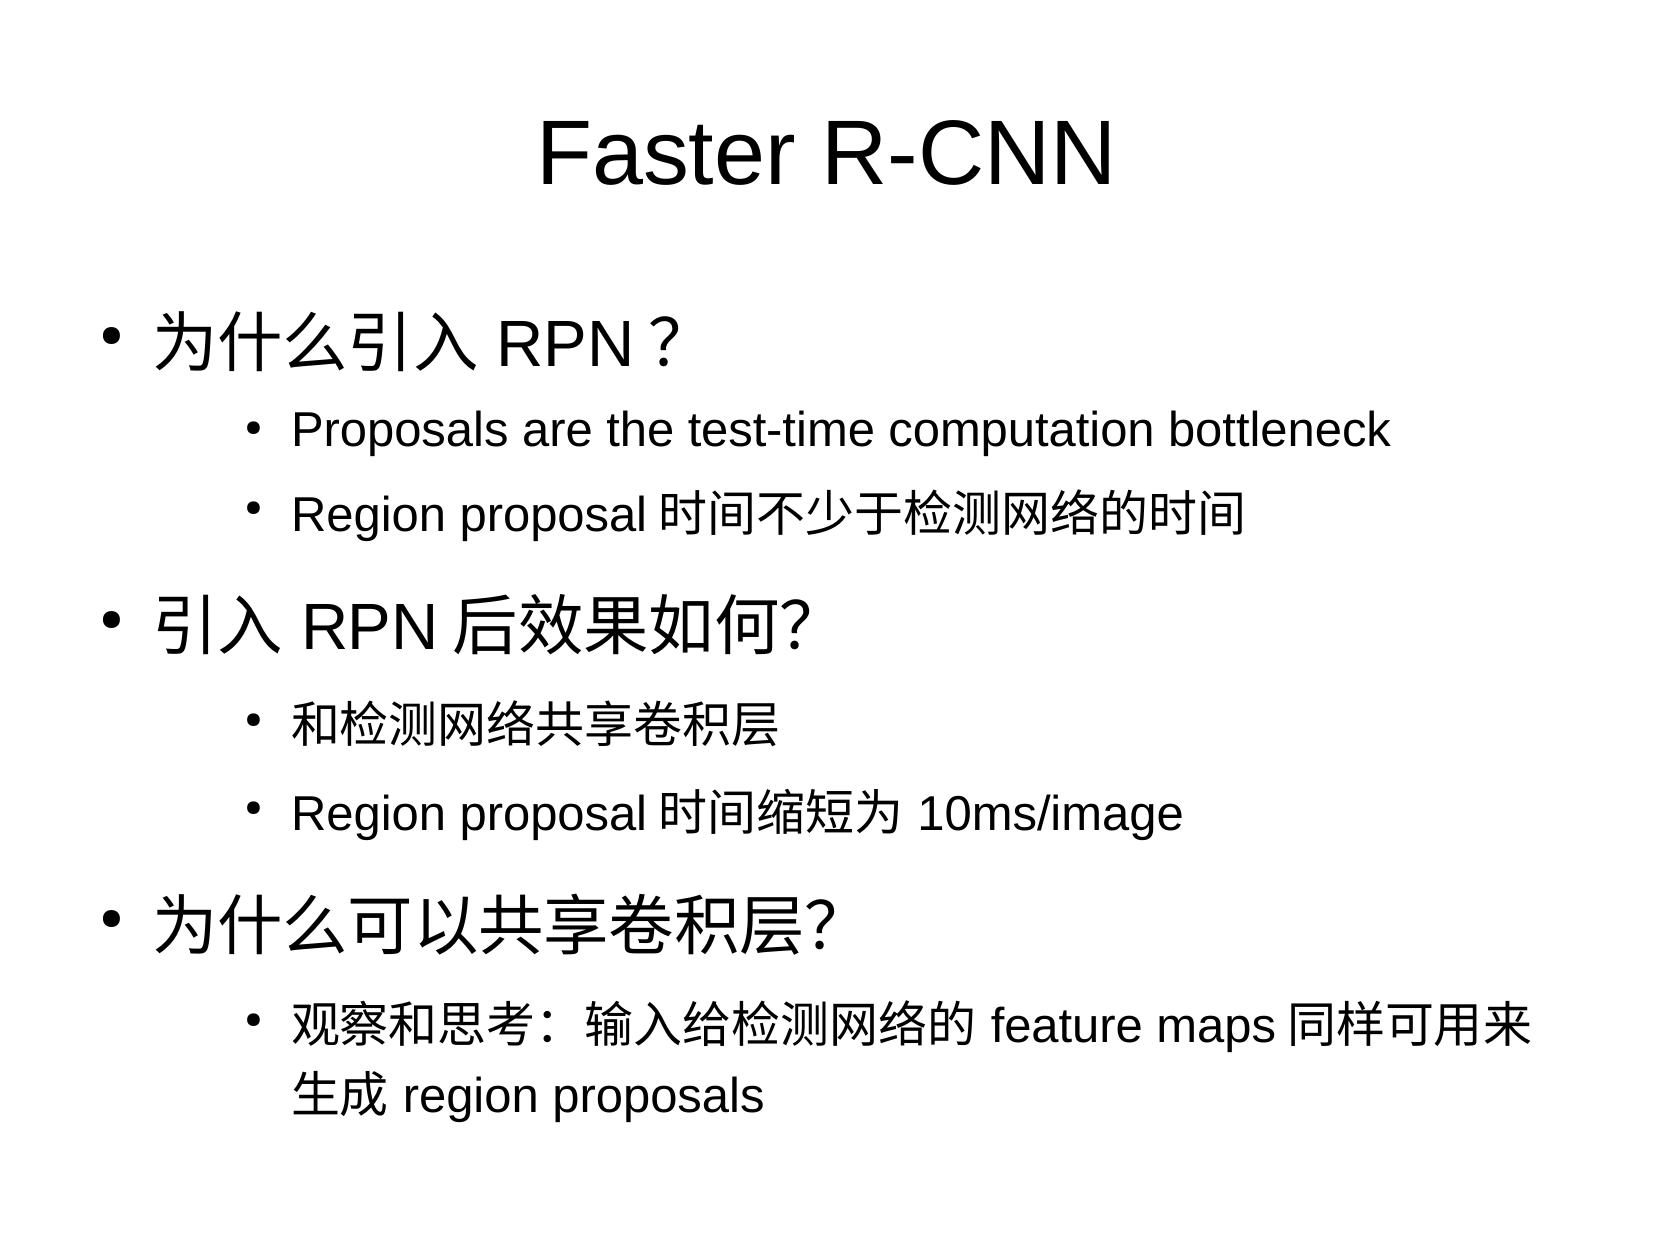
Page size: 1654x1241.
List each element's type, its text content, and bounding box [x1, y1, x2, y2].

list 为什么引入RPN？ Proposals are the test-time computation bottleneck Region proposal时间不少于检测网络的时间 引入RPN后效果如何？ 和检测网络共享卷积层 Region proposal时间缩短为10ms/image 为什么可以共享卷积层？ 观察和思考：输入给检测网络的feature maps同样可用来生成region proposals [82, 290, 1571, 1134]
title Faster R-CNN [82, 49, 1571, 257]
